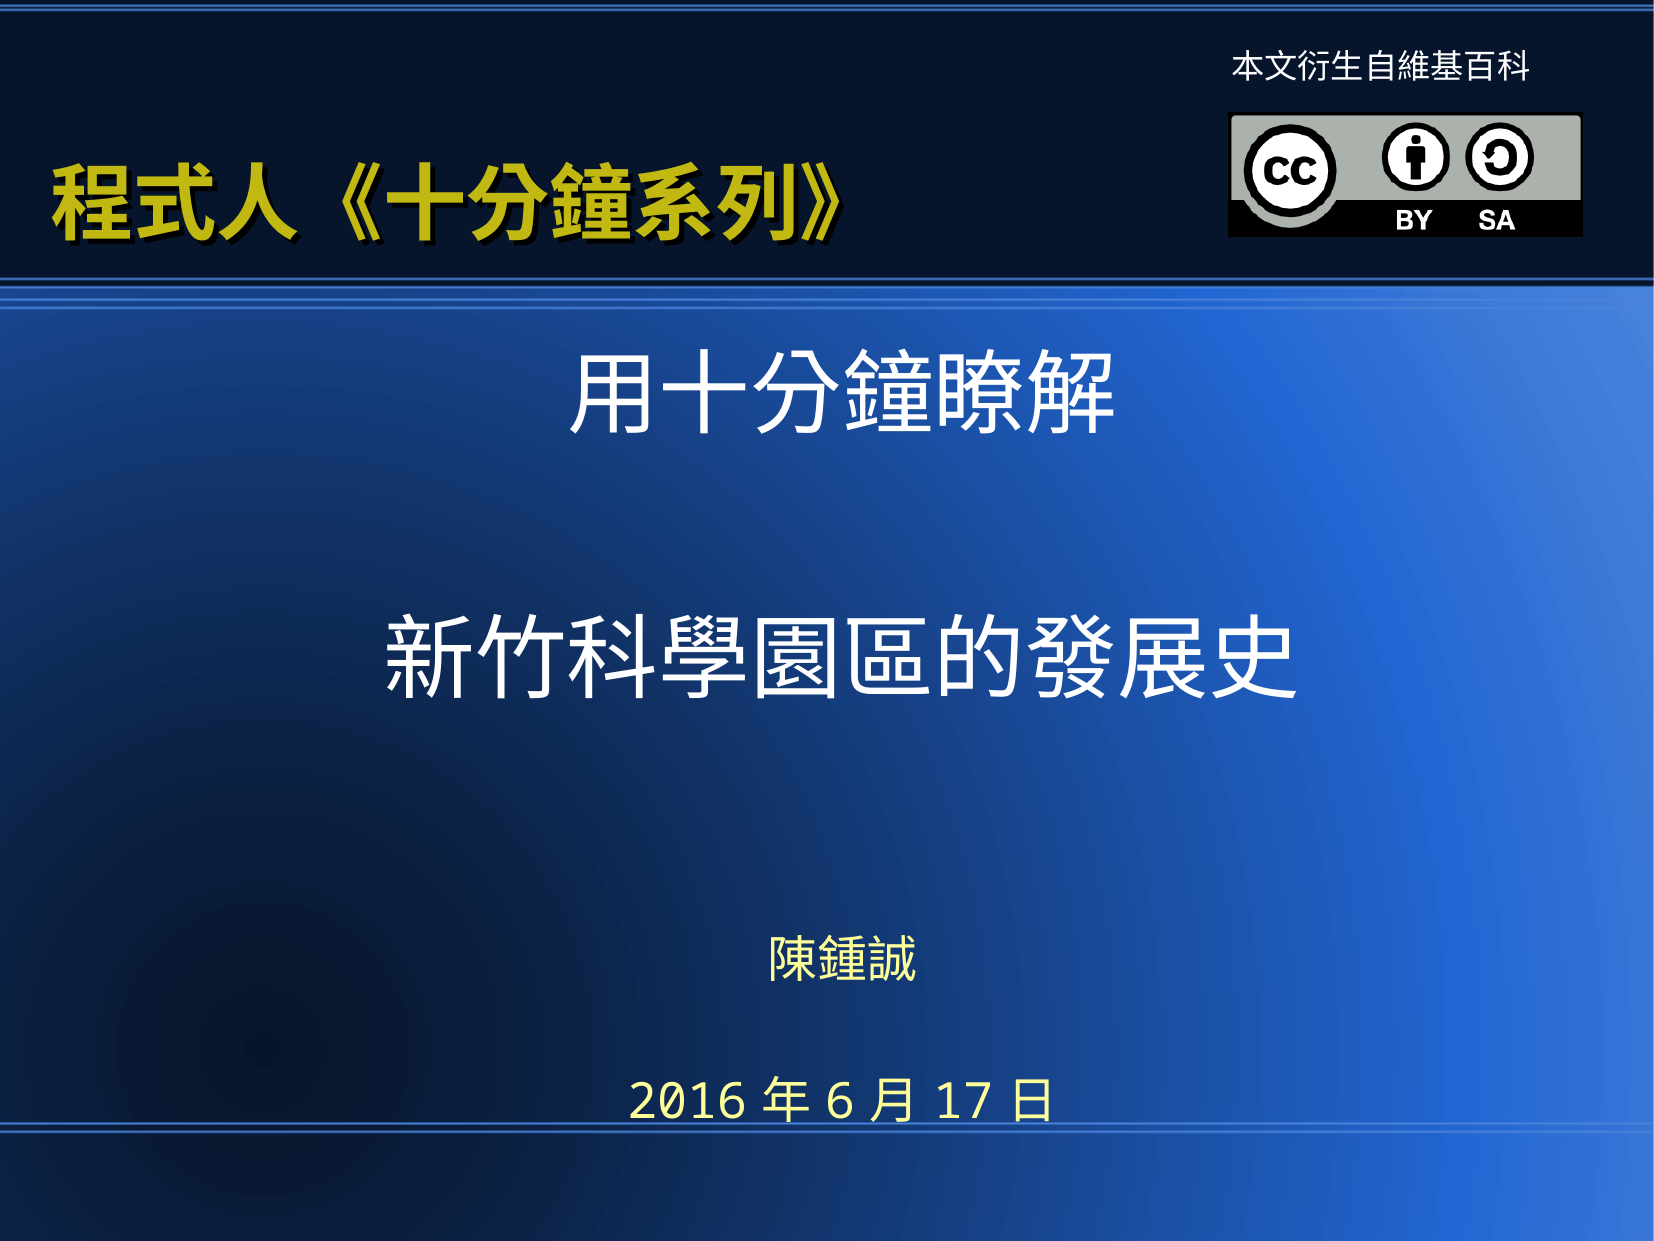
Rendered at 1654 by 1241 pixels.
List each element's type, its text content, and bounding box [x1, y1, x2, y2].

text_box 本文衍生自維基百科 [1216, 32, 1622, 95]
subtitle 用十分鐘瞭解 新竹科學園區的發展史 陳鍾誠 2016年6月17日 [59, 326, 1626, 1127]
picture [0, 0, 1654, 1241]
text_box 程式人《十分鐘系列》 [35, 129, 981, 444]
